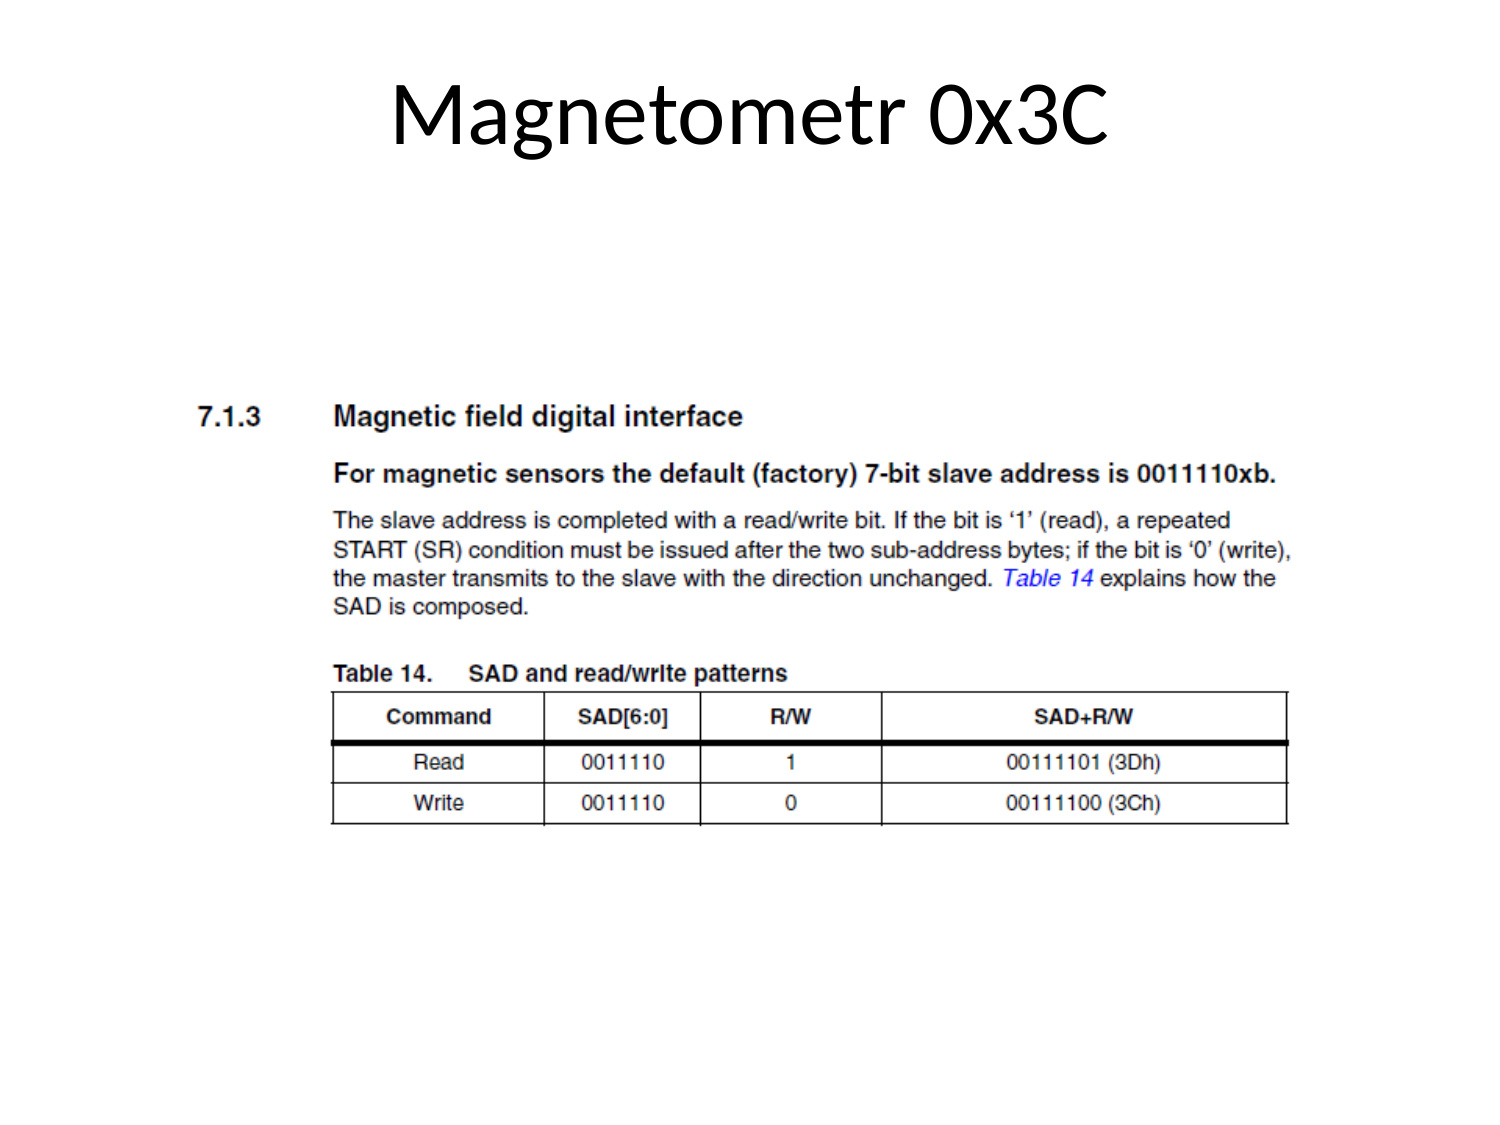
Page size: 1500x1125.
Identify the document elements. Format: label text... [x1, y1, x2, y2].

title Magnetometr 0x3C [75, 45, 1425, 233]
picture [167, 389, 1333, 878]
